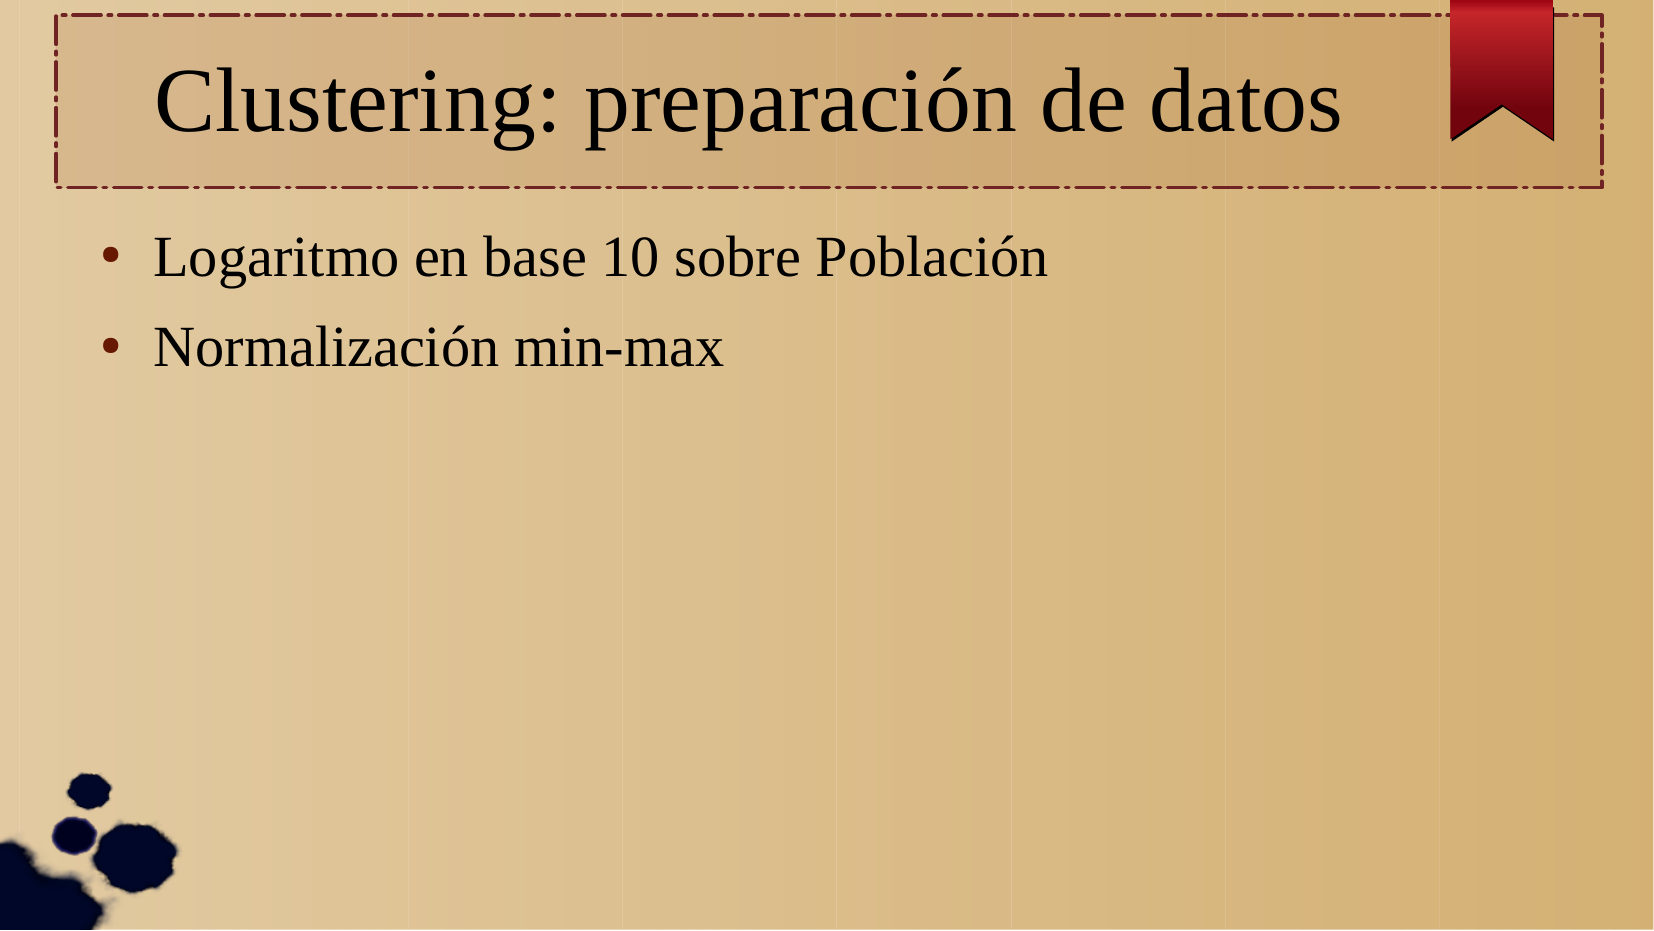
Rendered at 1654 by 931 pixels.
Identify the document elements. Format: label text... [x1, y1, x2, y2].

title Clustering: preparación de datos [59, 11, 1441, 189]
list Logaritmo en base 10 sobre Población Normalización min-max [82, 224, 1571, 764]
